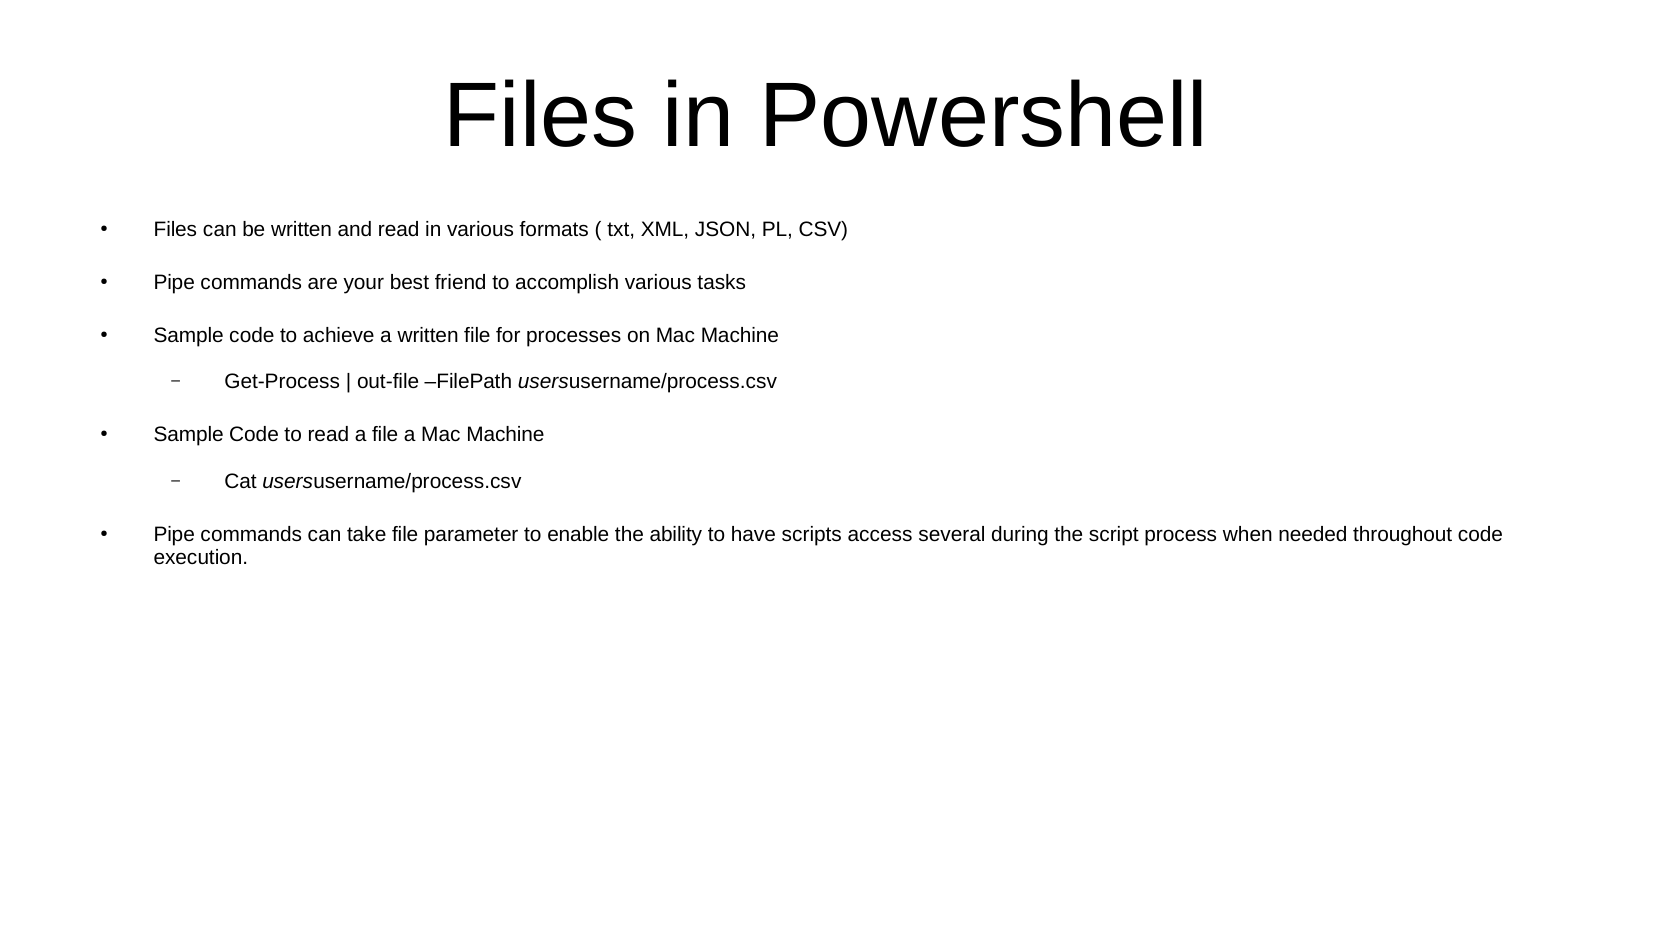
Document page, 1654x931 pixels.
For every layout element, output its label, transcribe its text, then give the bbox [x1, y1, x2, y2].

list Files can be written and read in various formats ( txt, XML, JSON, PL, CSV) Pipe commands are your best friend to accomplish various tasks Sample code to achieve a written file for processes on Mac Machine Get-Process | out-file –FilePath usersusername/process.csv Sample Code to read a file a Mac Machine Cat usersusername/process.csv Pipe commands can take file parameter to enable the ability to have scripts access several during the script process when needed throughout code execution. [82, 217, 1576, 916]
title Files in Powershell [82, 37, 1571, 193]
